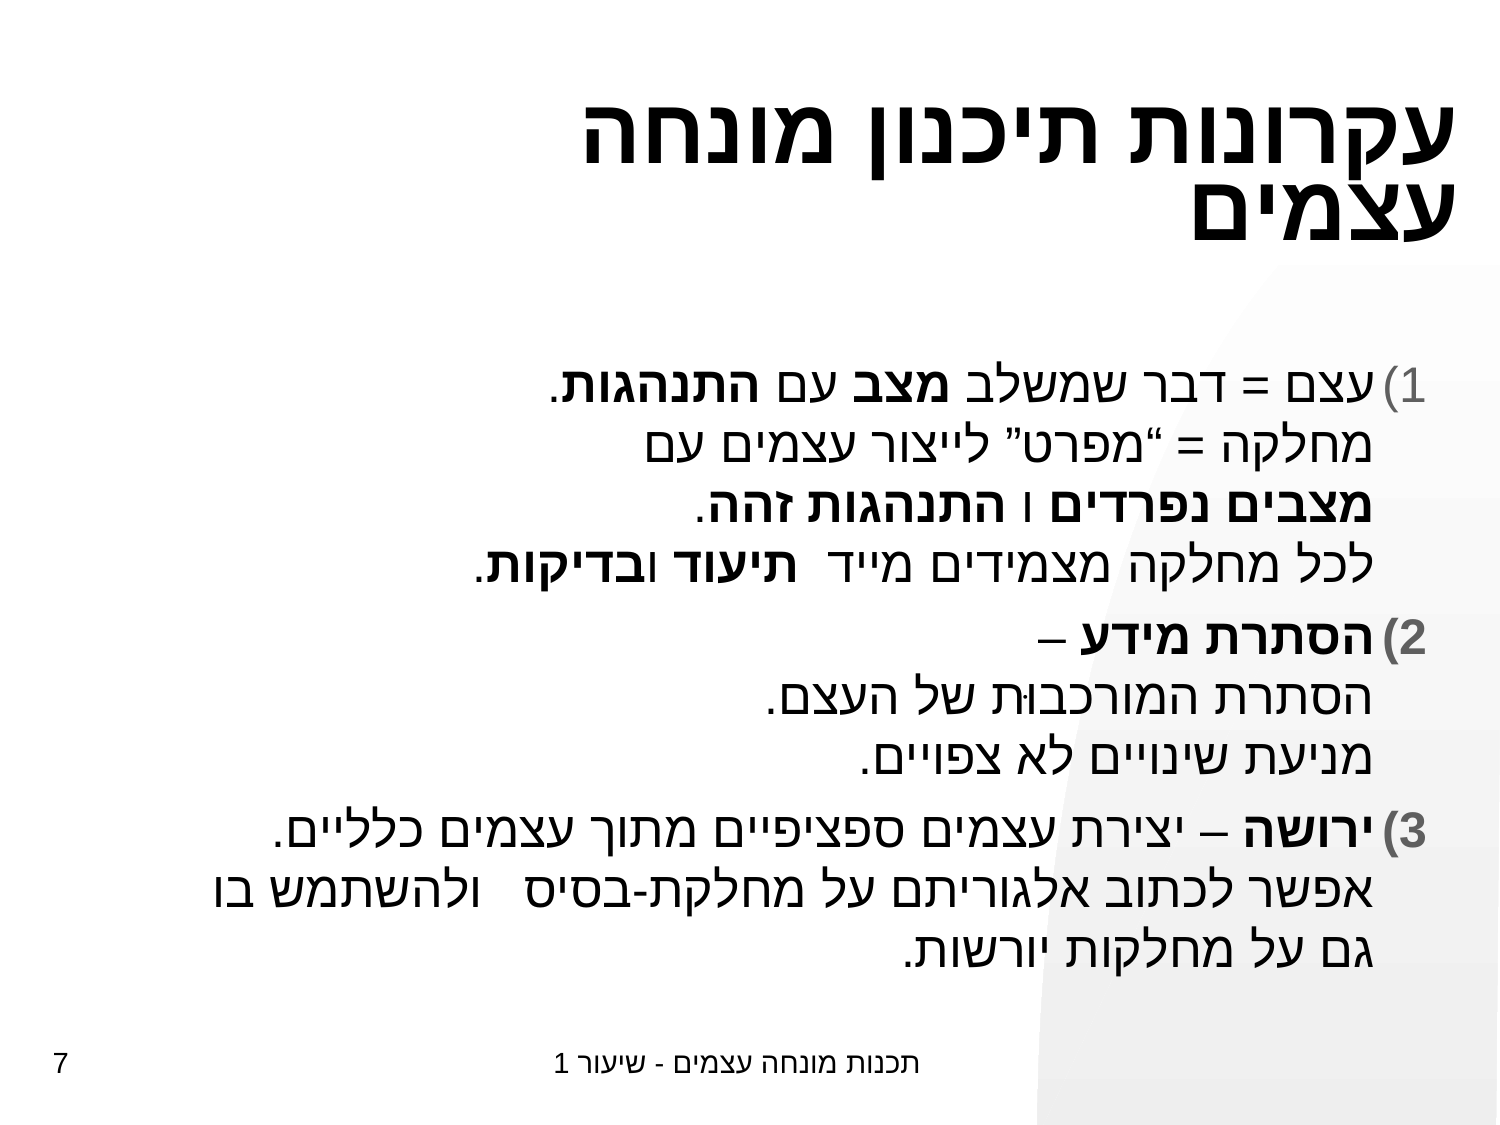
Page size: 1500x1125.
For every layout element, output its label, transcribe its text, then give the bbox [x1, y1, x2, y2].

text_box עקרונות תיכנון מונחה עצמים [299, 72, 1476, 285]
text_box עצם = דבר שמשלב מצב עם התנהגות. מחלקה = “מפרט” לייצור עצמים עם מצבים נפרדים ו התנהגות זהה. לכל מחלקה מצמידים מייד תיעוד ובדיקות. הסתרת מידע – הסתרת המורכבוּת של העצם. מניעת שינויים לא צפויים. ירושה – יצירת עצמים ספציפיים מתוך עצמים כלליים. אפשר לכתוב אלגוריתם על מחלקת-בסיס ולהשתמש בו גם על מחלקות יורשות. [195, 345, 1443, 1048]
text_box תכנות מונחה עצמים - שיעור 1 [500, 1048, 975, 1100]
text_box <number> [37, 1025, 350, 1100]
